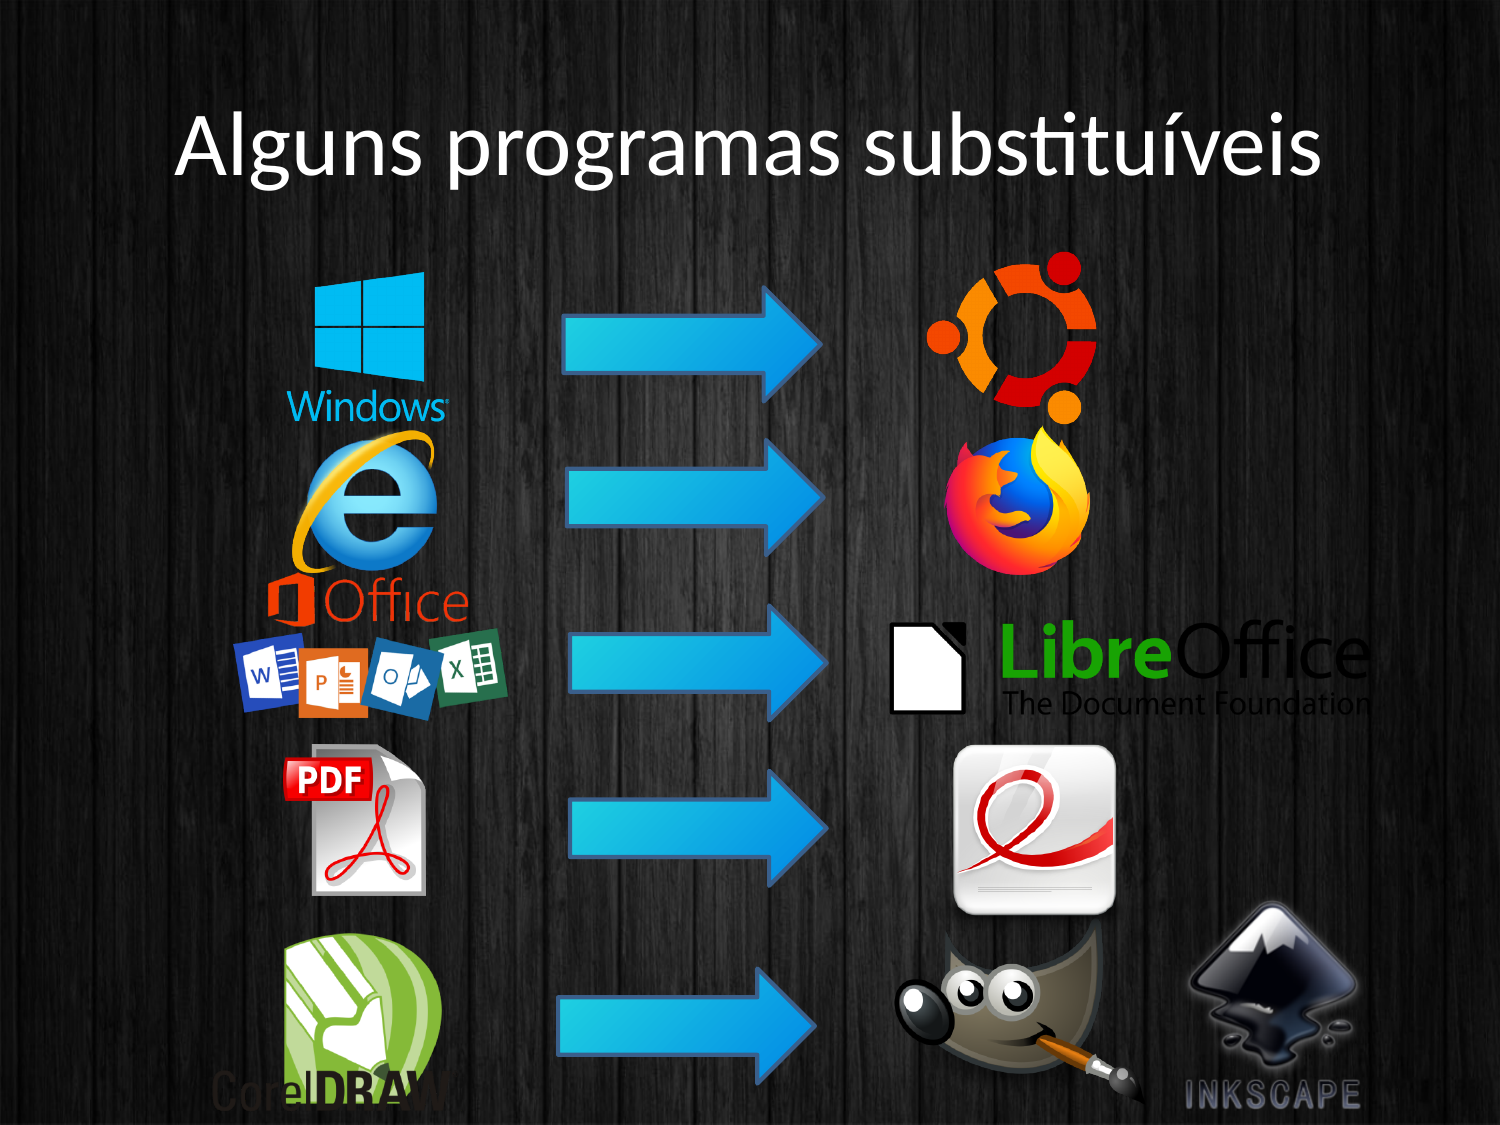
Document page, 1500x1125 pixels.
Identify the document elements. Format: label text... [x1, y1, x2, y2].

picture [0, 0, 1500, 1125]
text_box [558, 968, 815, 1084]
text_box [569, 605, 827, 721]
text_box [569, 770, 827, 886]
text_box Alguns programas substituíveis [75, 45, 1425, 233]
text_box [563, 287, 821, 402]
text_box [566, 440, 824, 556]
